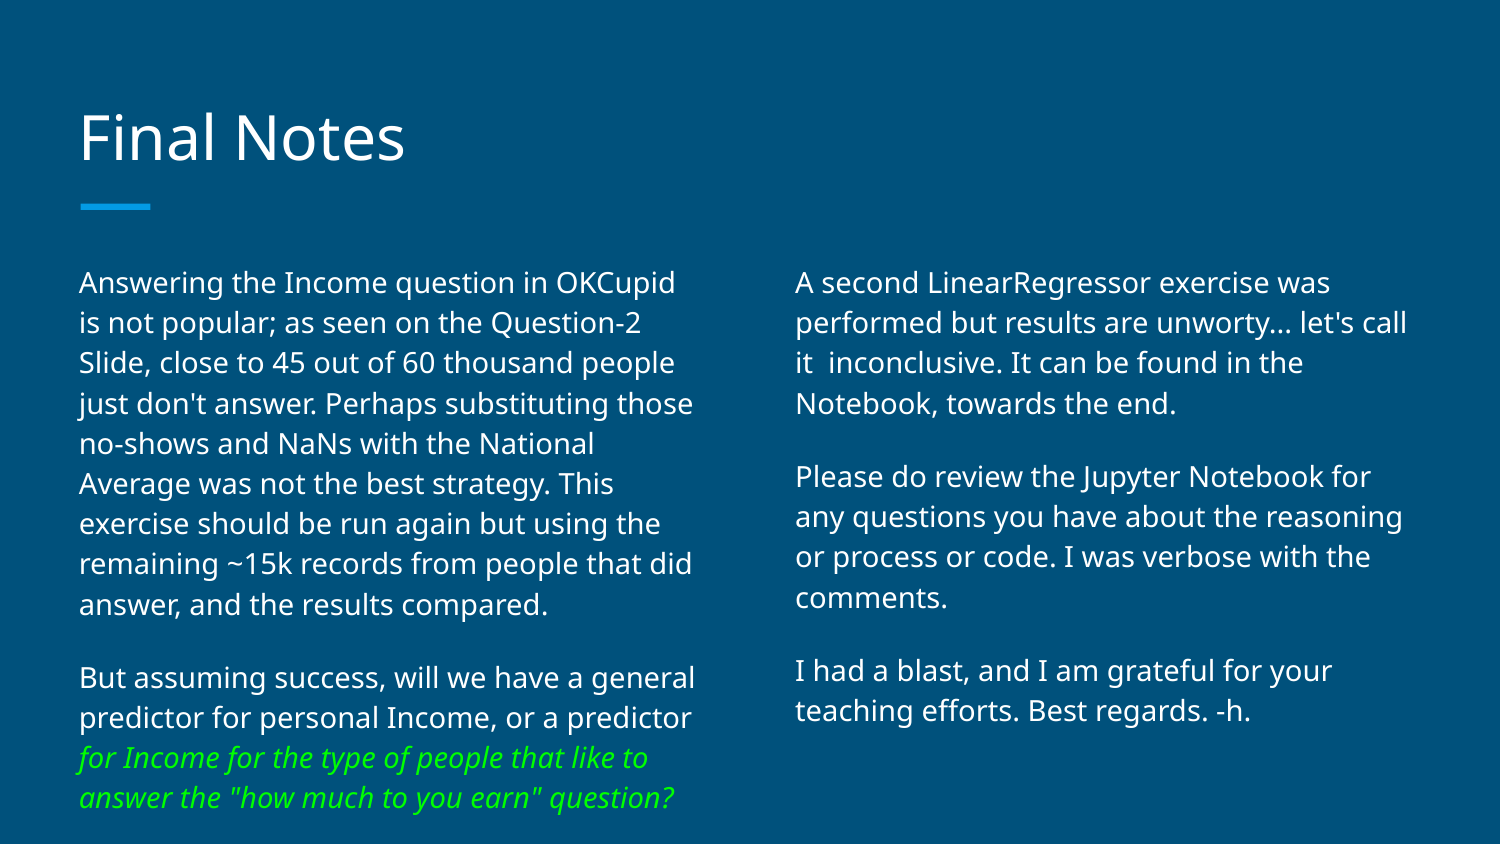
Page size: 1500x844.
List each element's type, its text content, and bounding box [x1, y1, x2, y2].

list Answering the Income question in OKCupid is not popular; as seen on the Question-2 Slide, close to 45 out of 60 thousand people just don't answer. Perhaps substituting those no-shows and NaNs with the National Average was not the best strategy. This exercise should be run again but using the remaining ~15k records from people that did answer, and the results compared. But assuming success, will we have a general predictor for personal Income, or a predictor for Income for the type of people that like to answer the "how much to you earn" question? [63, 244, 720, 832]
list A second LinearRegressor exercise was performed but results are unworty... let's call it inconclusive. It can be found in the Notebook, towards the end. Please do review the Jupyter Notebook for any questions you have about the reasoning or process or code. I was verbose with the comments. I had a blast, and I am grateful for your teaching efforts. Best regards. -h. [780, 244, 1437, 750]
title Final Notes [63, 75, 1437, 188]
